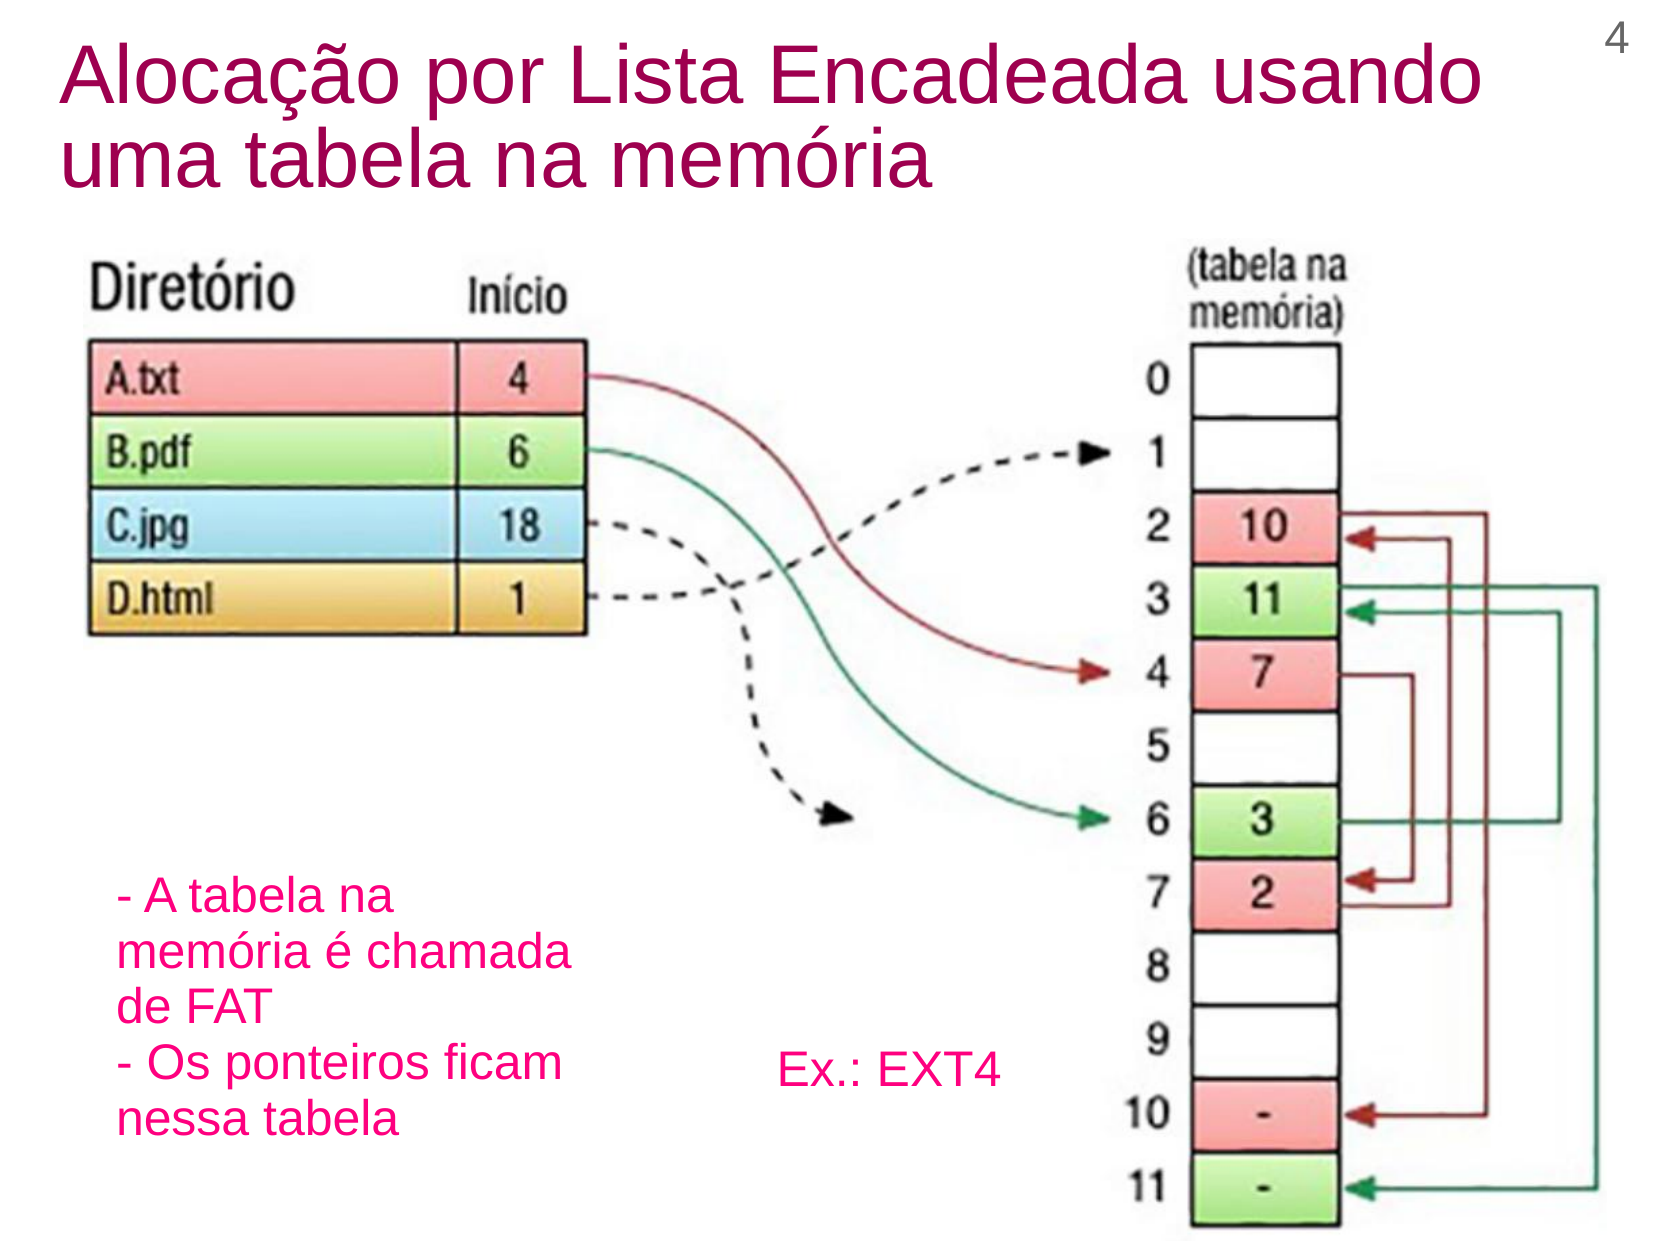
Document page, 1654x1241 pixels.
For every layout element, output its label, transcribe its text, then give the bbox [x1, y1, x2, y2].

text_box - A tabela na memória é chamada de FAT - Os ponteiros ficam nessa tabela [101, 859, 591, 1154]
text_box Ex.: EXT4 [761, 1033, 1017, 1105]
picture [83, 238, 1607, 1241]
title Alocação por Lista Encadeada usando uma tabela na memória [59, 4, 1595, 237]
